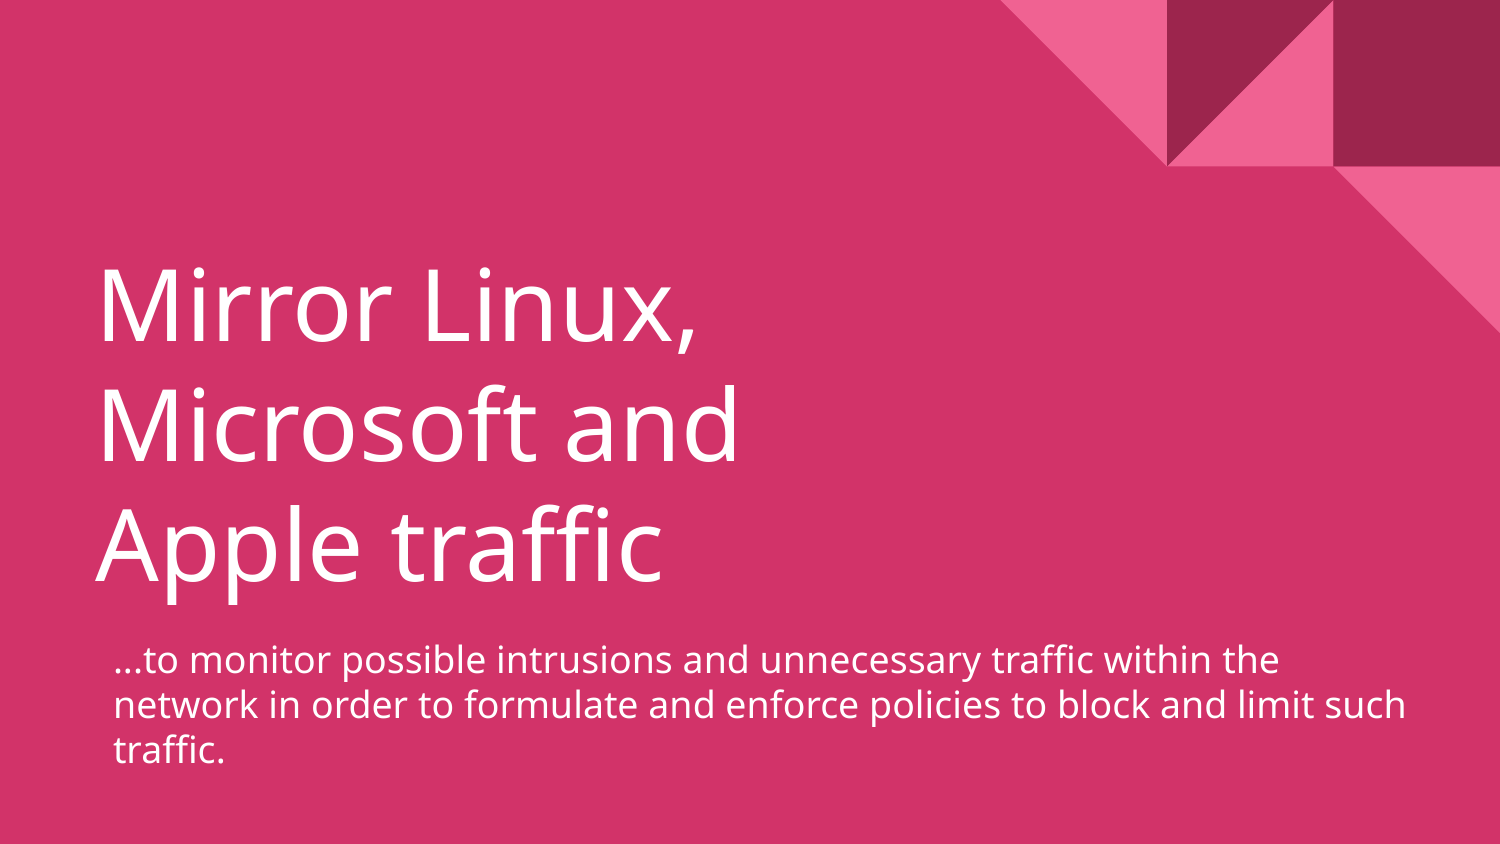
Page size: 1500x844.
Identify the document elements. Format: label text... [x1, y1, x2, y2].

subtitle ...to monitor possible intrusions and unnecessary traffic within the network in order to formulate and enforce policies to block and limit such traffic. [98, 620, 1447, 692]
title Mirror Linux, Microsoft and Apple traffic [80, 86, 1003, 758]
